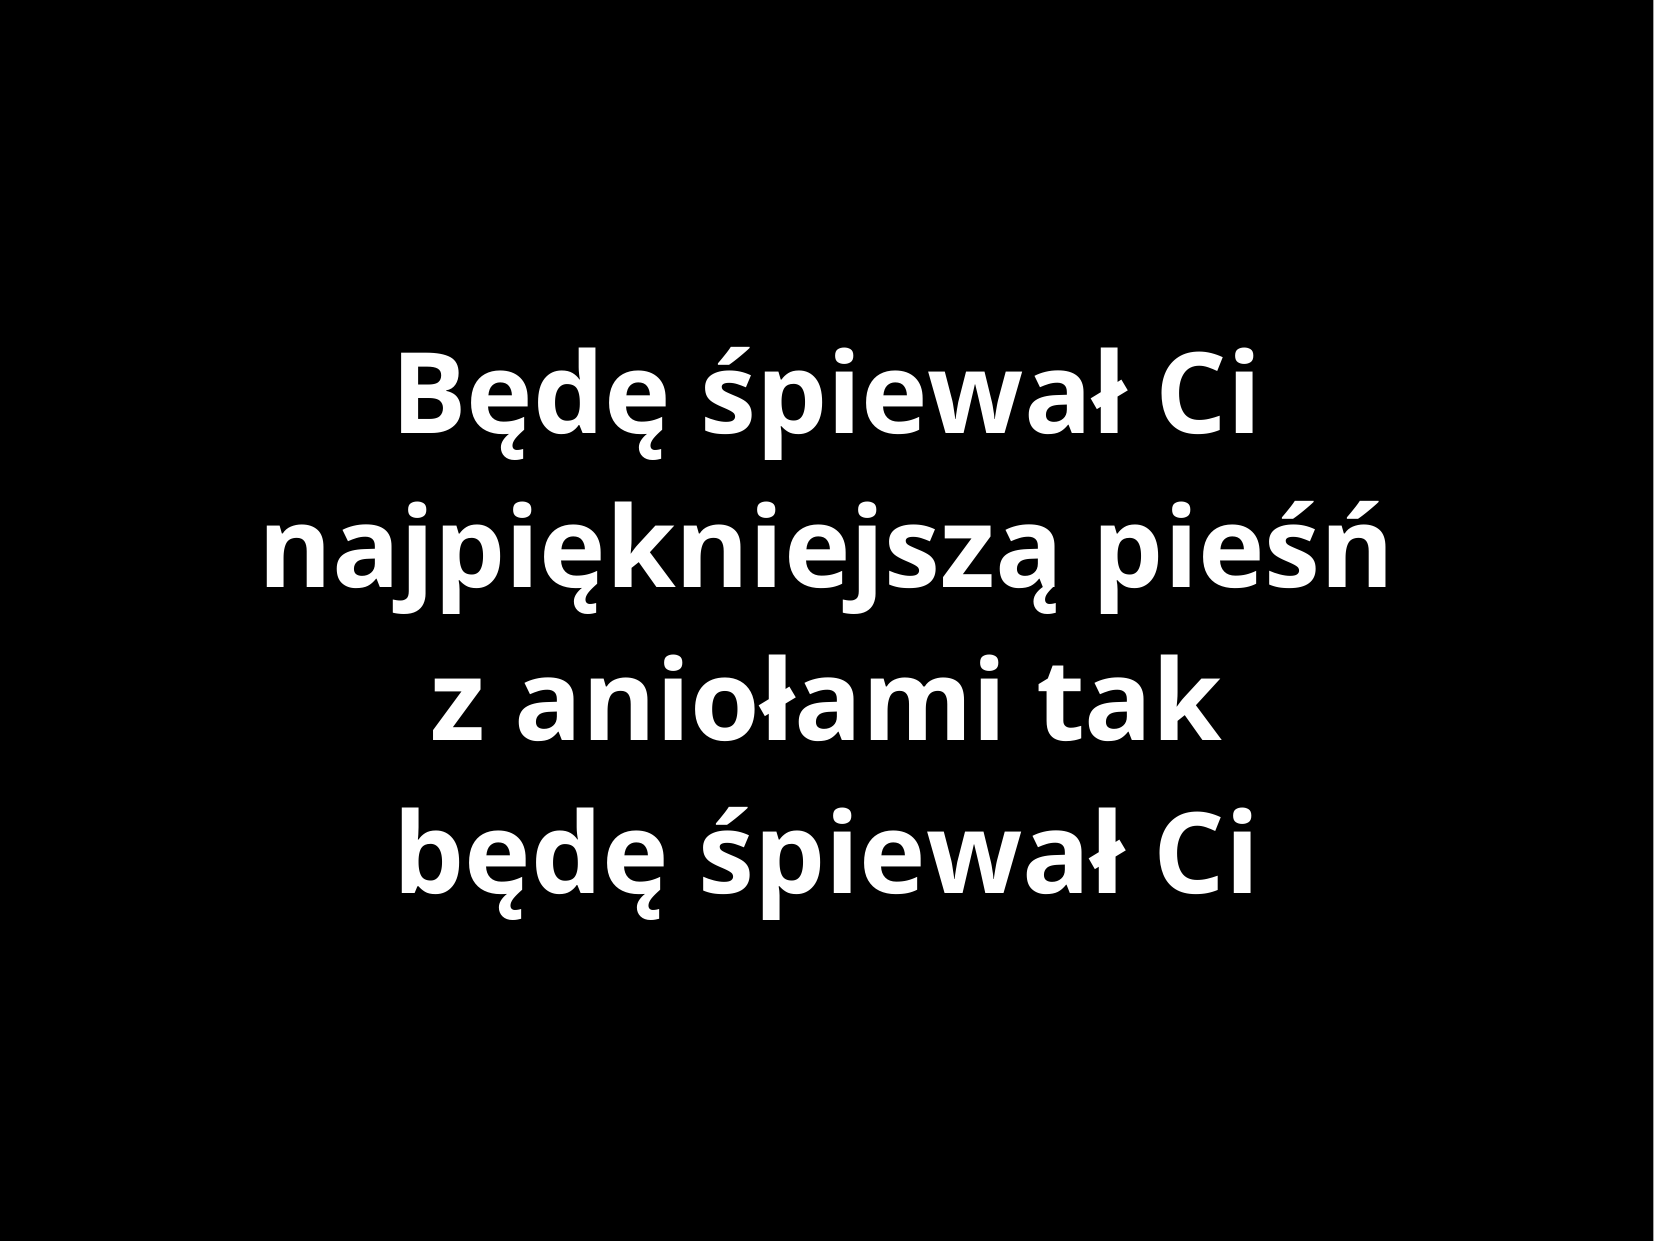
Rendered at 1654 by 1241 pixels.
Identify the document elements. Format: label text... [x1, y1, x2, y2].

title Będę śpiewał Ci najpiękniejszą pieśń z aniołami tak będę śpiewał Ci [0, 0, 1654, 1241]
